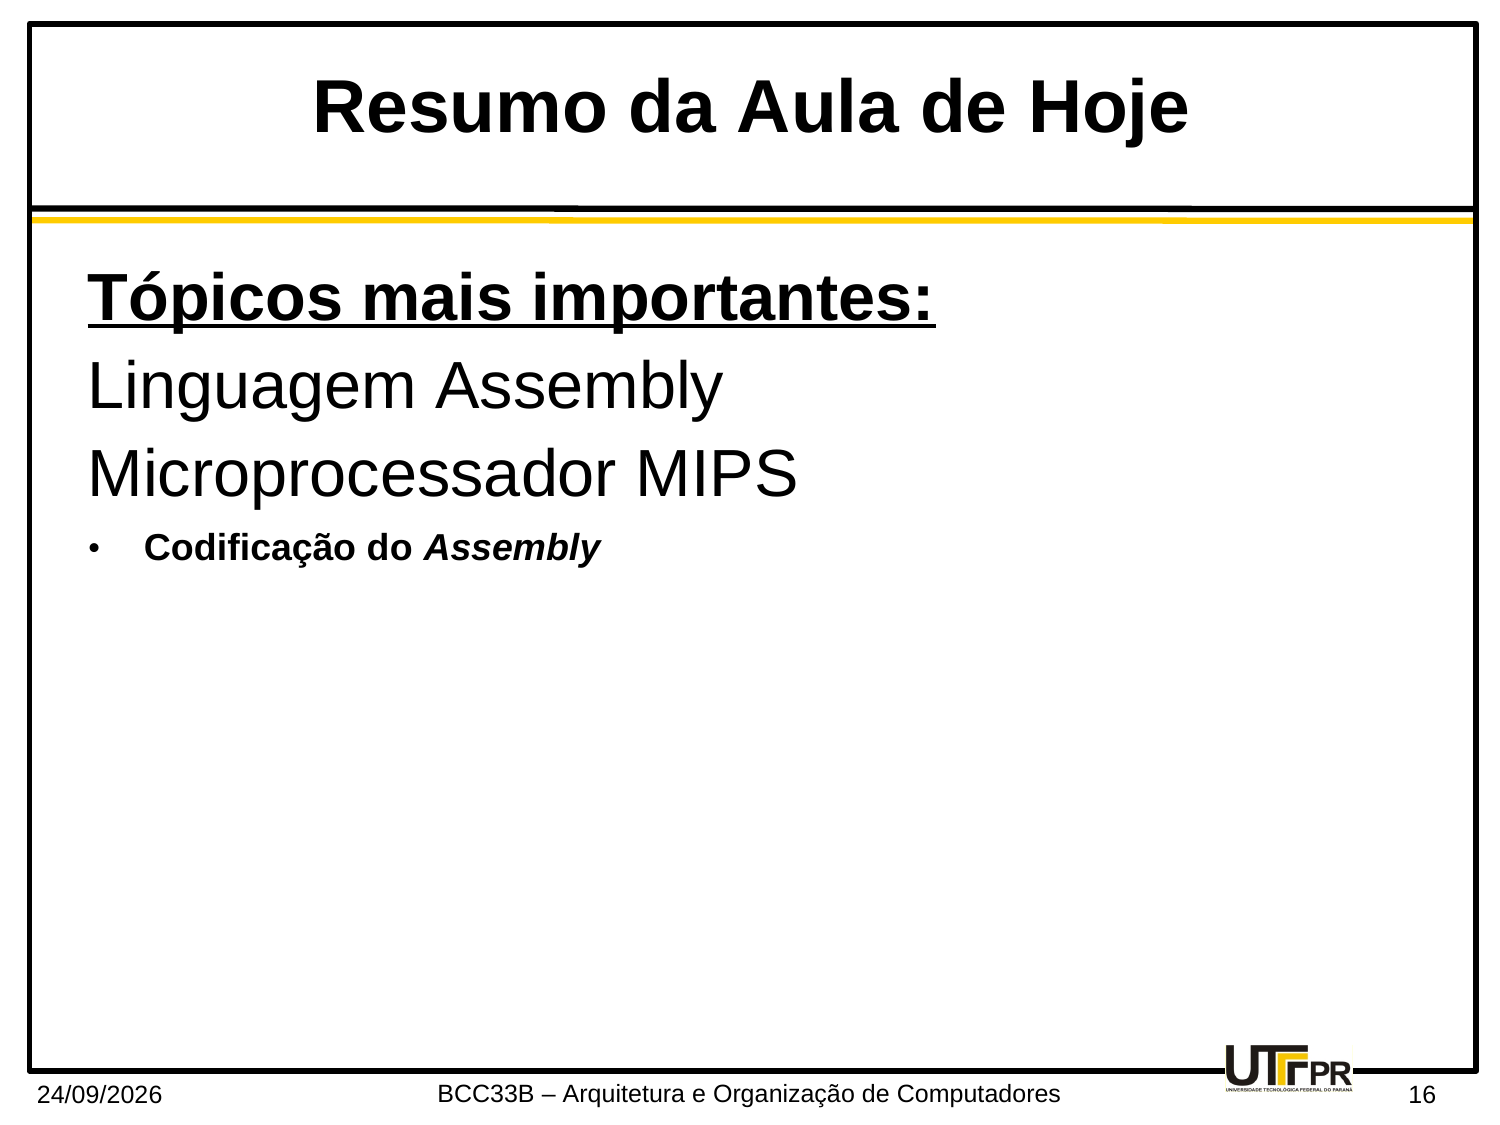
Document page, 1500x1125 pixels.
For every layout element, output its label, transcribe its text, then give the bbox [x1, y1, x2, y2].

picture [1225, 1045, 1353, 1092]
title Resumo da Aula de Hoje [35, 11, 1469, 207]
list Tópicos mais importantes: Linguagem Assembly Microprocessador MIPS Codificação do Assembly [72, 257, 1428, 1027]
